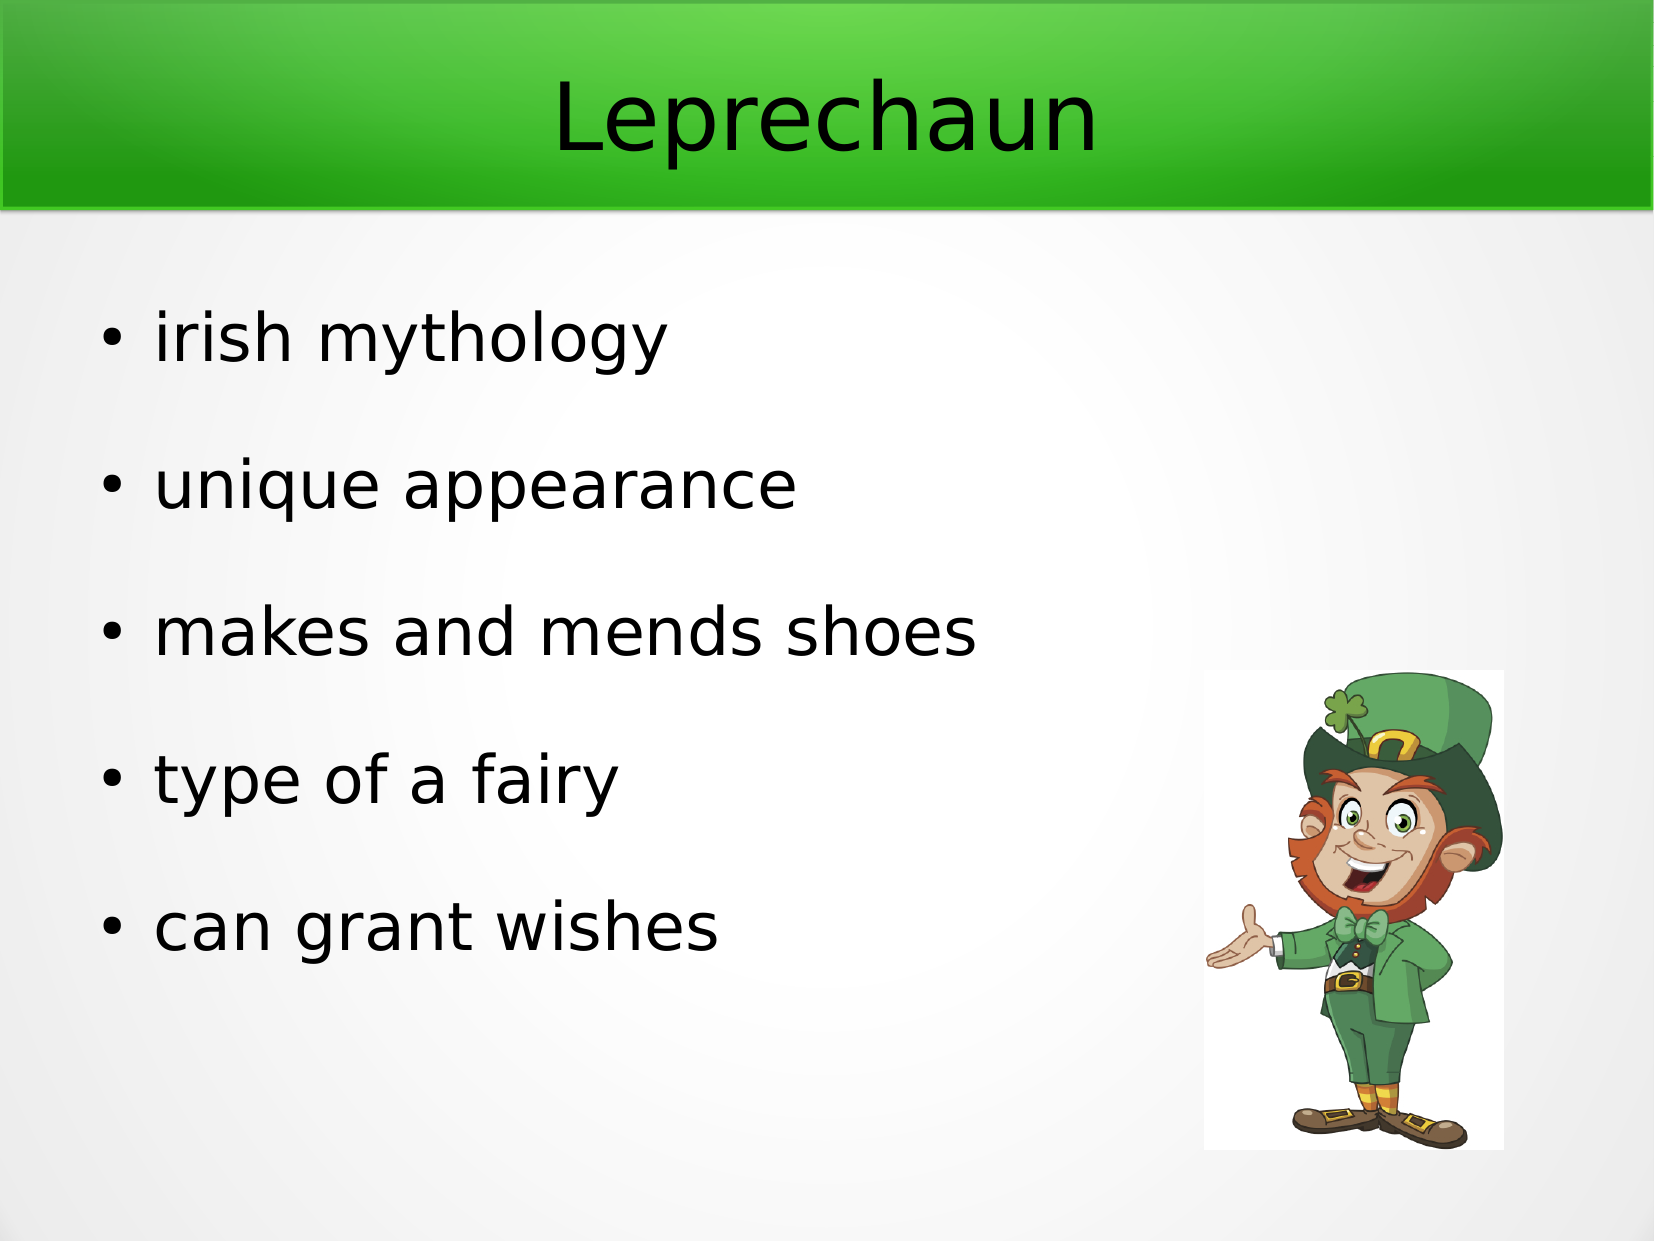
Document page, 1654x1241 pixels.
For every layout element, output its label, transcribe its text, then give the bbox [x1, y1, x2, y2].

list irish mythology unique appearance makes and mends shoes type of a fairy can grant wishes [82, 299, 1571, 1019]
picture [1204, 670, 1504, 1150]
title Leprechaun [82, 47, 1571, 189]
